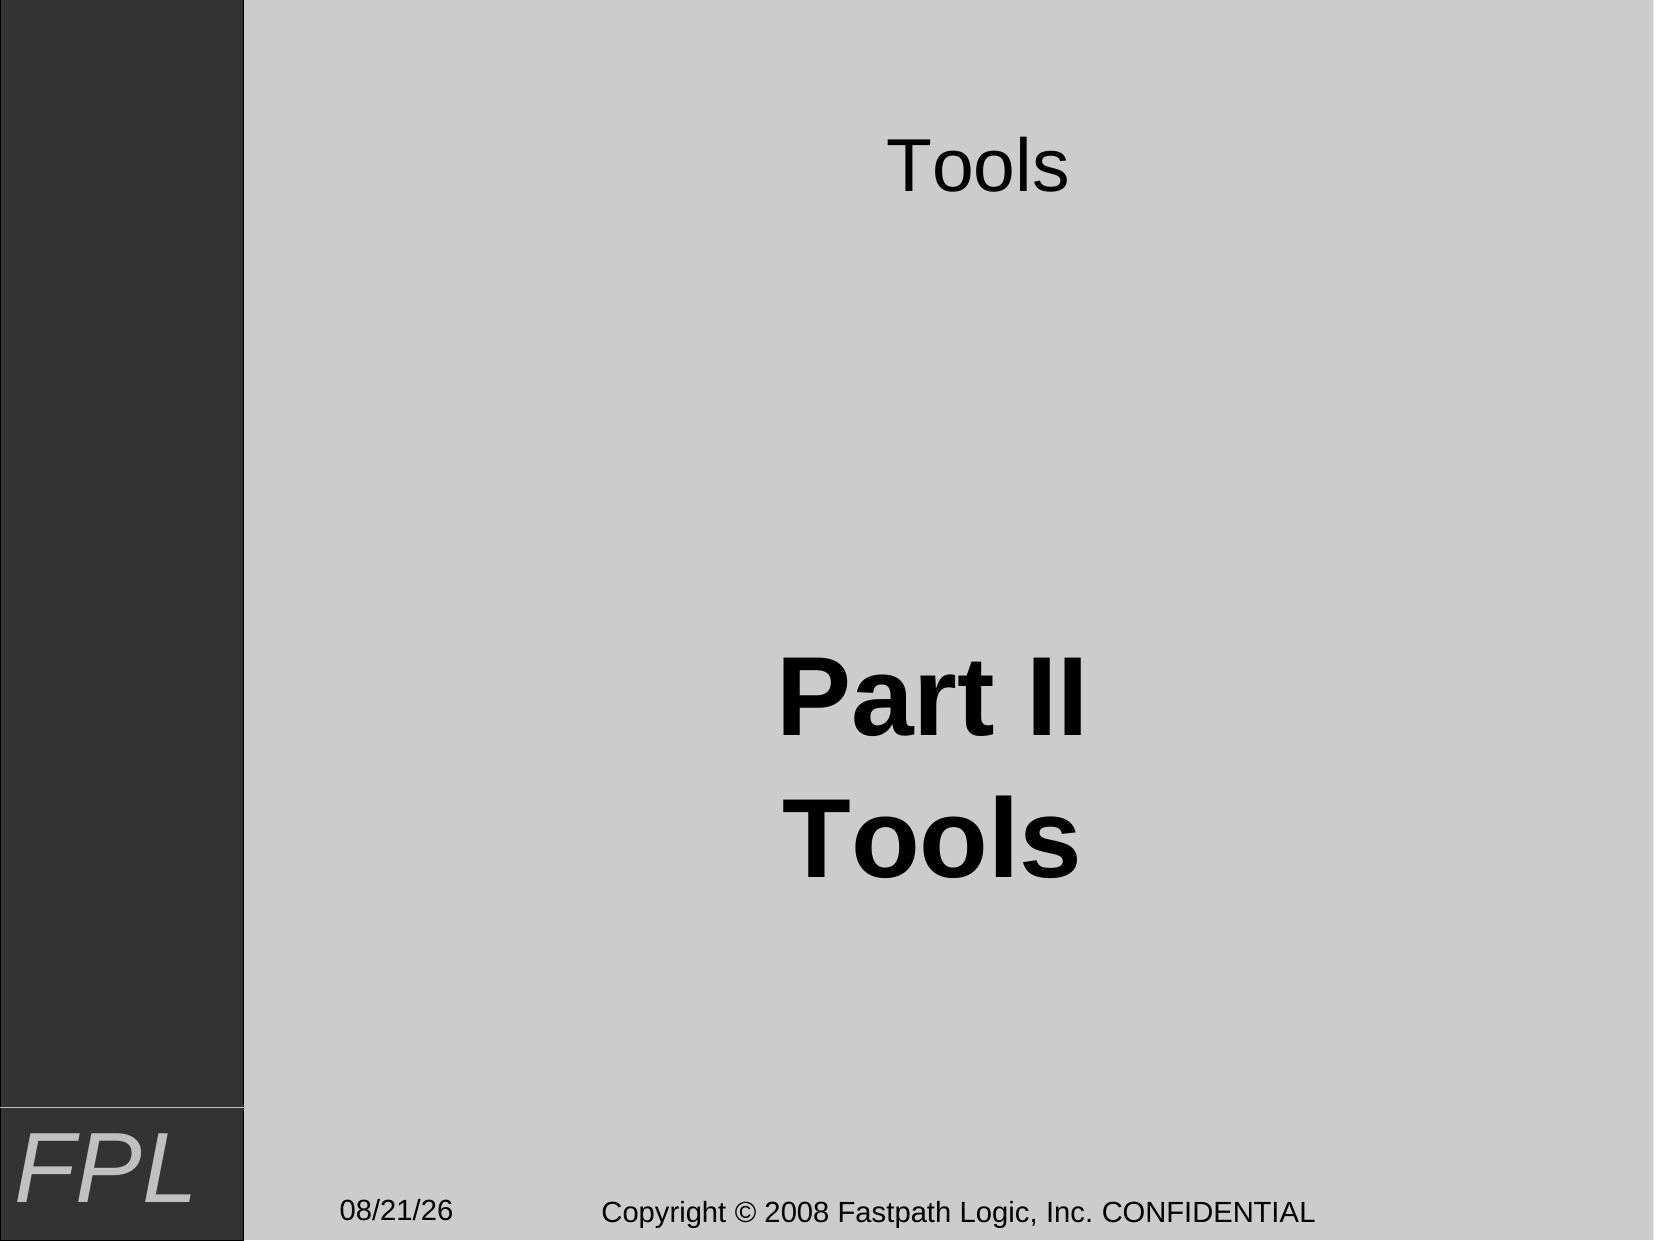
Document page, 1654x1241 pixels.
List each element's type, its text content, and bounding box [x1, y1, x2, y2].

title Tools [427, 57, 1530, 209]
list Part II Tools [276, 209, 1589, 1116]
